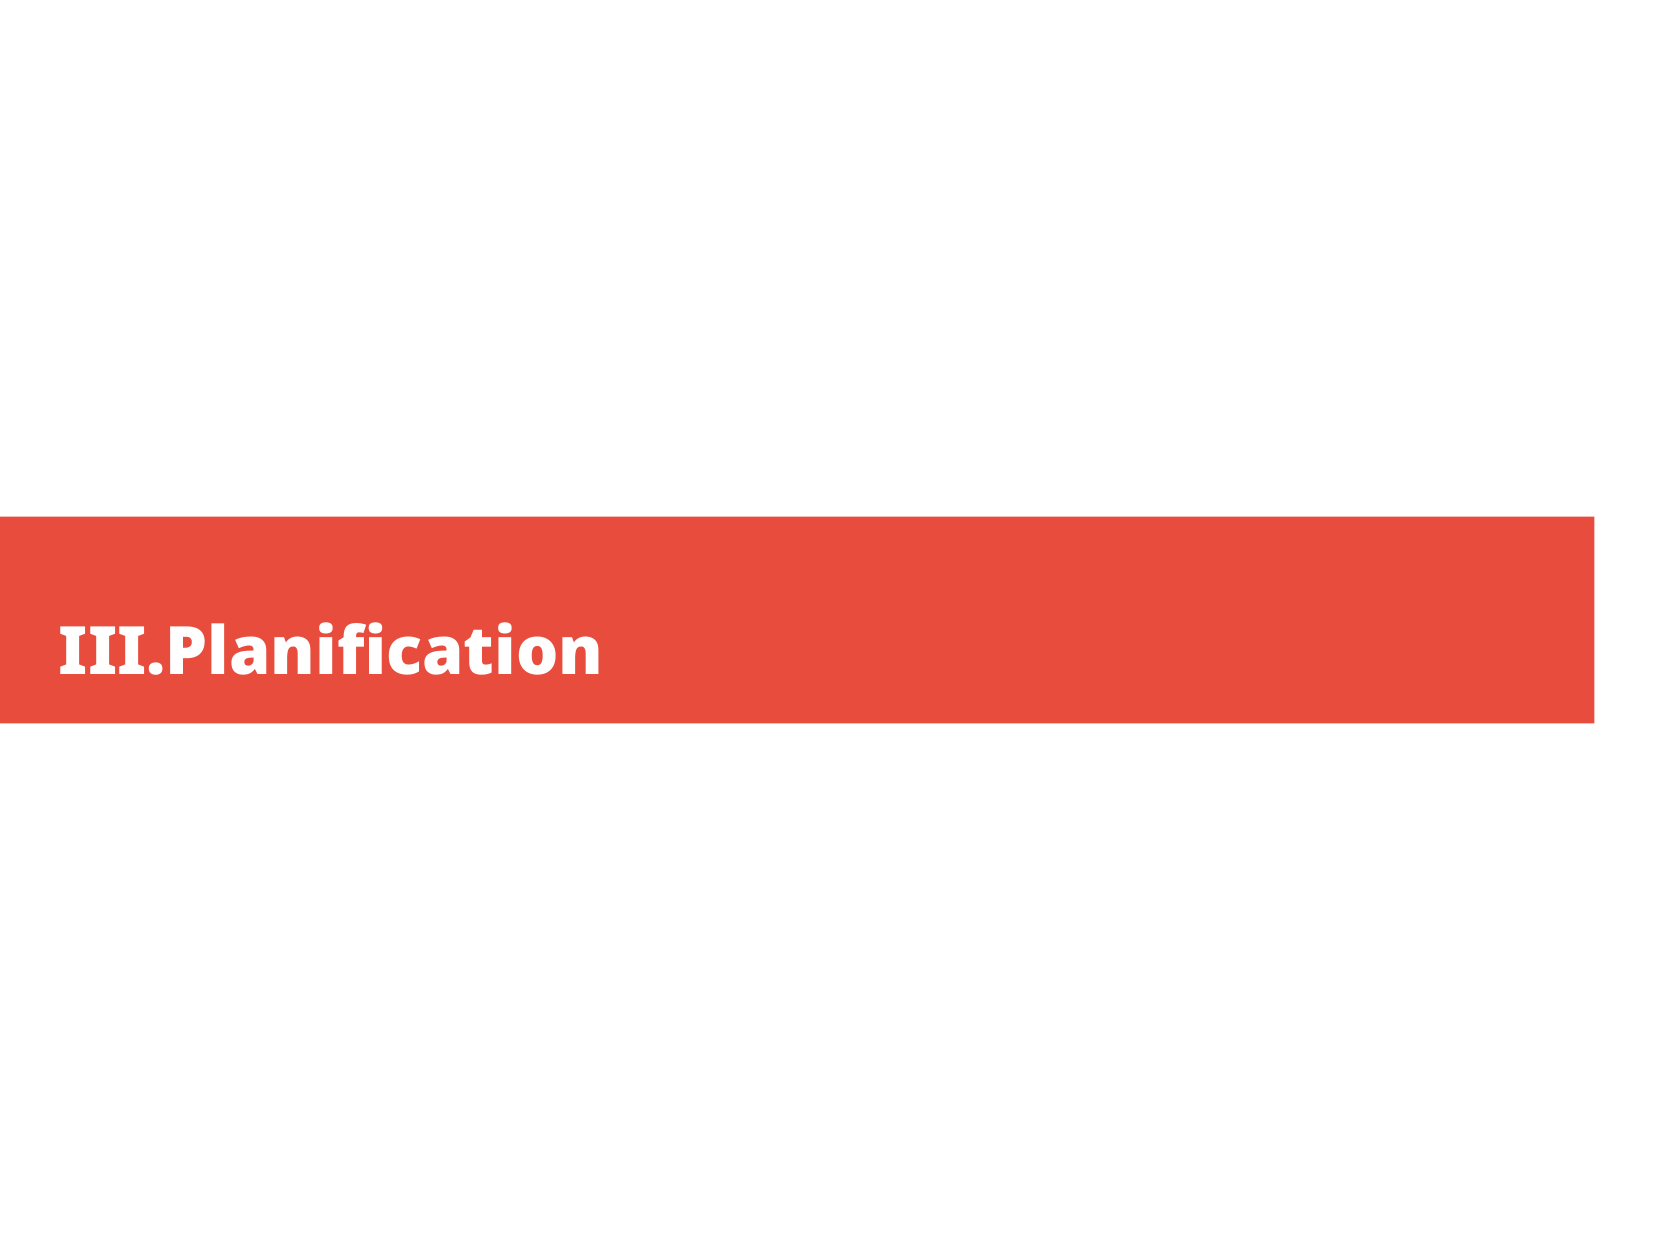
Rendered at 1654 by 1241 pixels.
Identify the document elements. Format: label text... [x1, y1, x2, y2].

title III.Planification [59, 546, 1595, 694]
